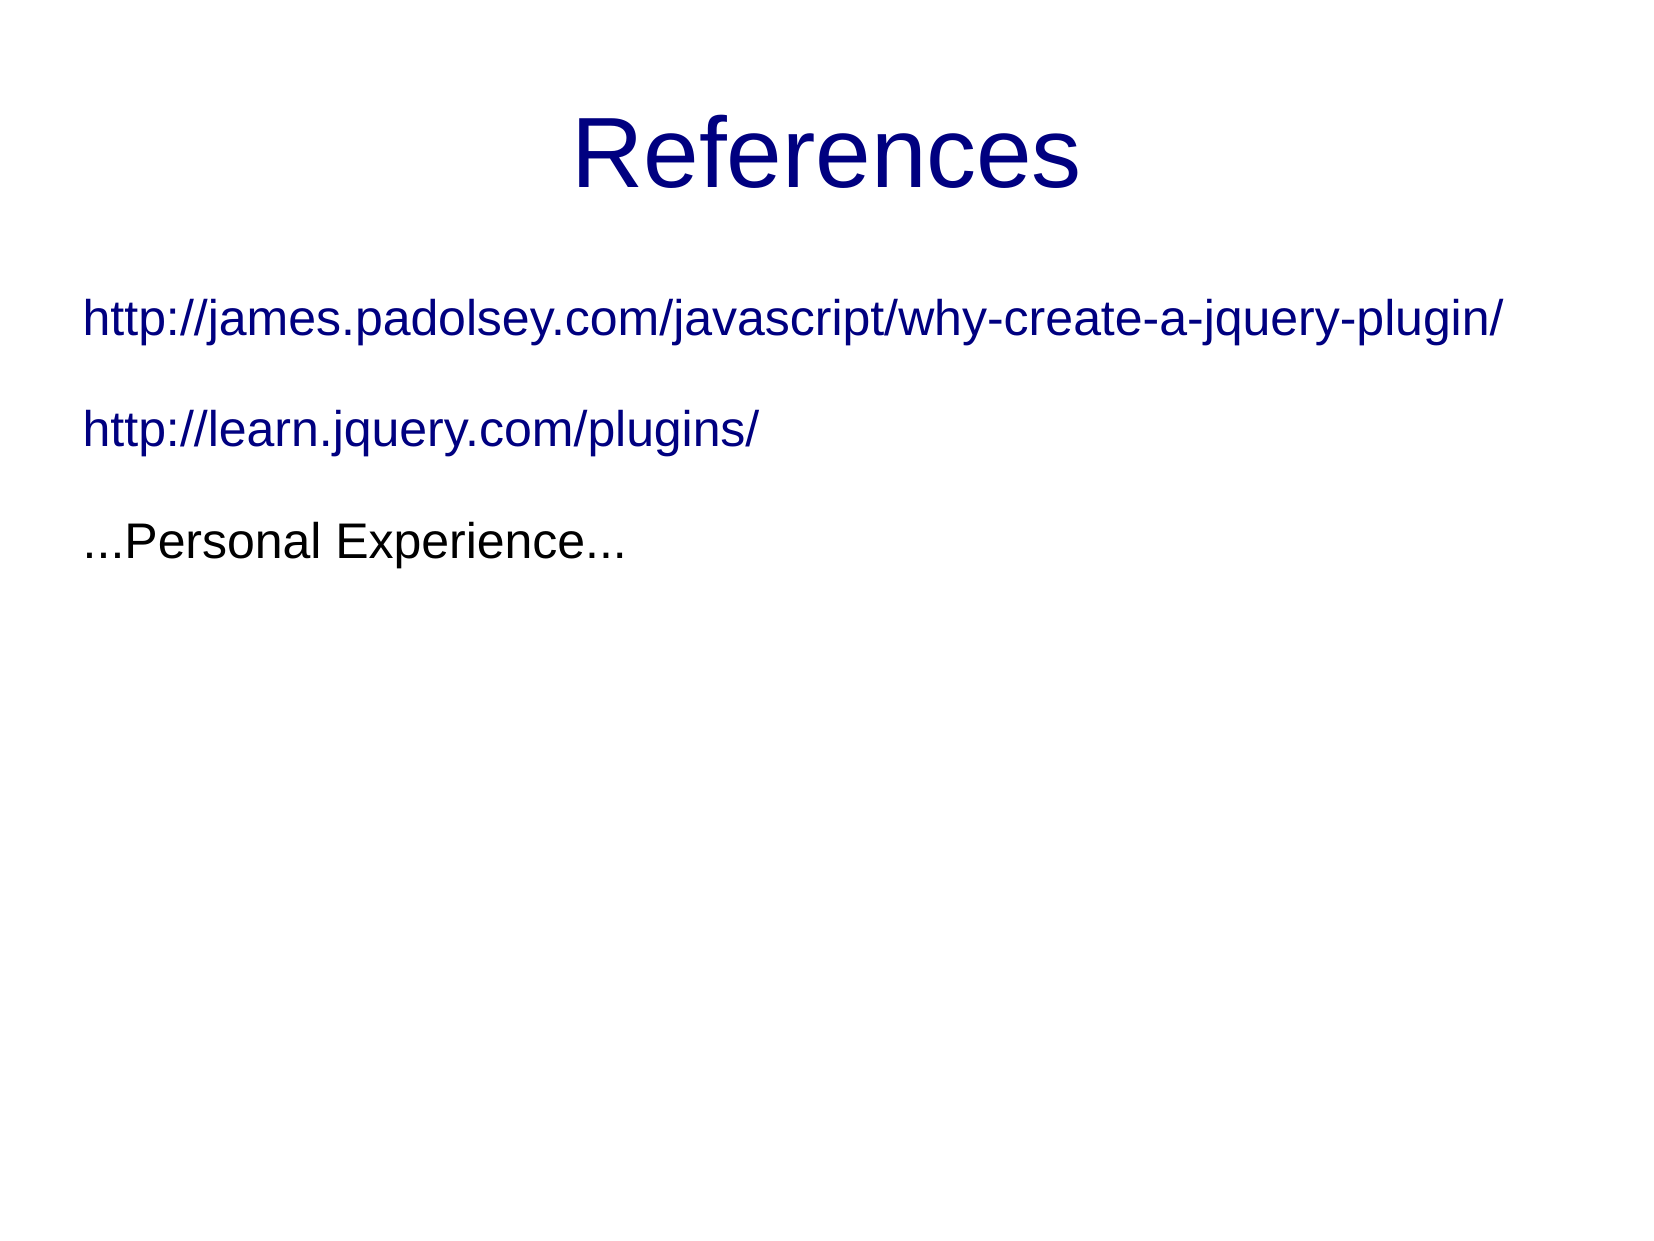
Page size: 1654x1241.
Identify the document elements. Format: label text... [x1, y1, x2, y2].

title References [82, 49, 1571, 257]
list http://james.padolsey.com/javascript/why-create-a-jquery-plugin/ http://learn.jquery.com/plugins/ ...Personal Experience... [82, 290, 1571, 1109]
